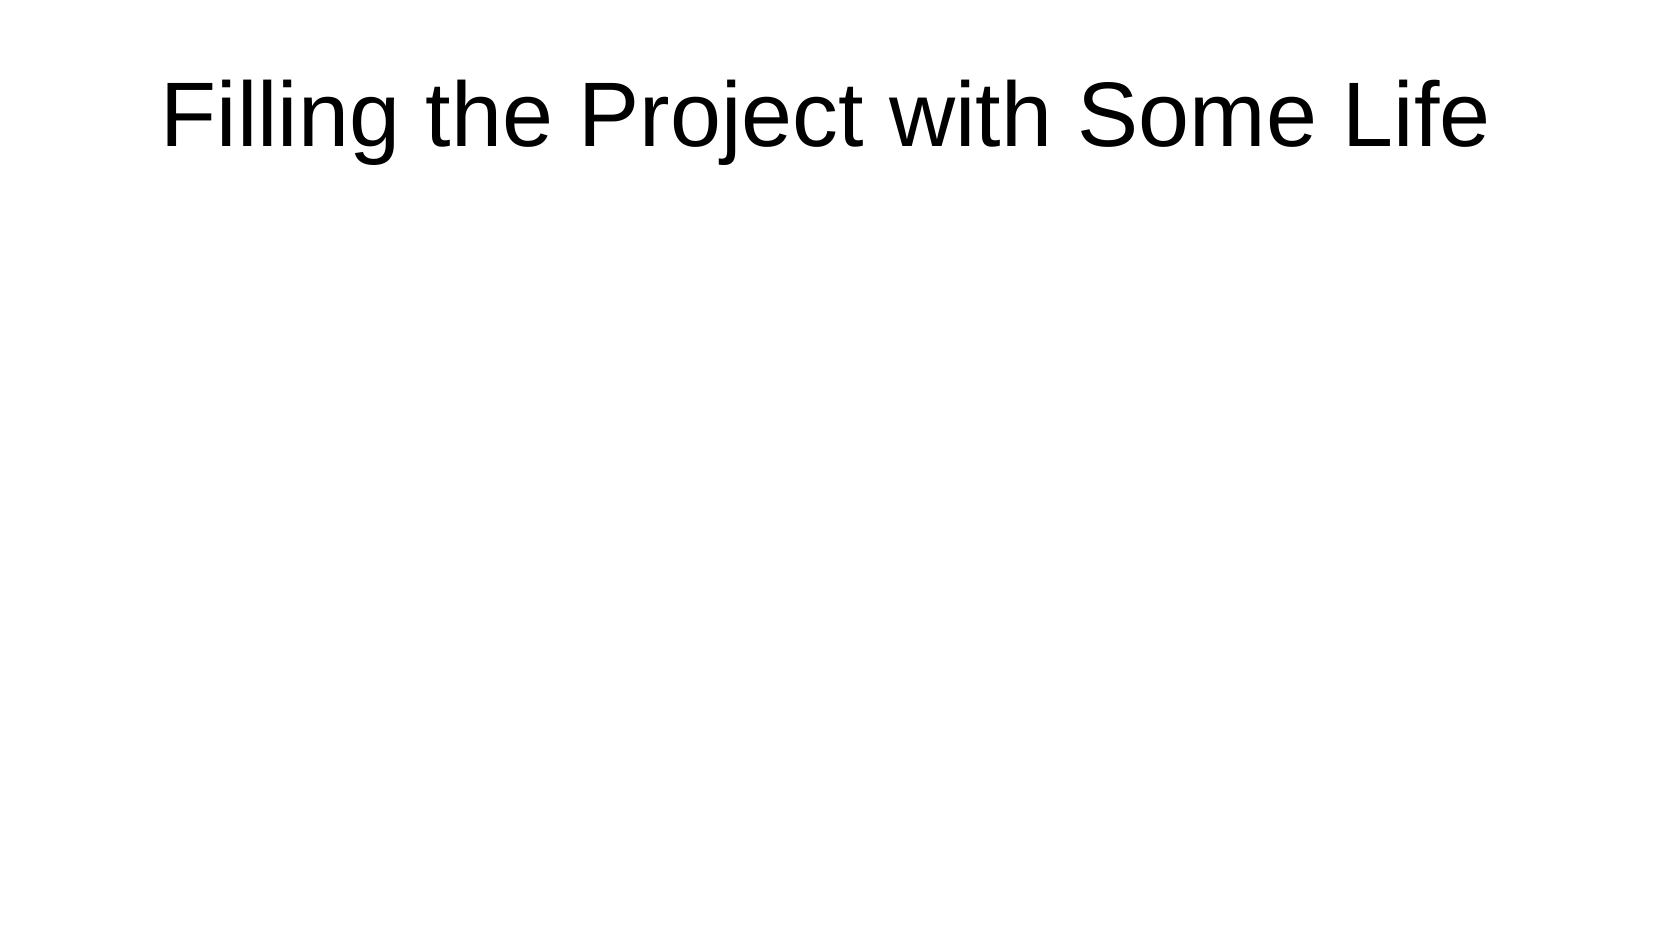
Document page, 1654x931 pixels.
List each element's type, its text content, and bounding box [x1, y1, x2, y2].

title Filling the Project with Some Life [82, 37, 1571, 193]
